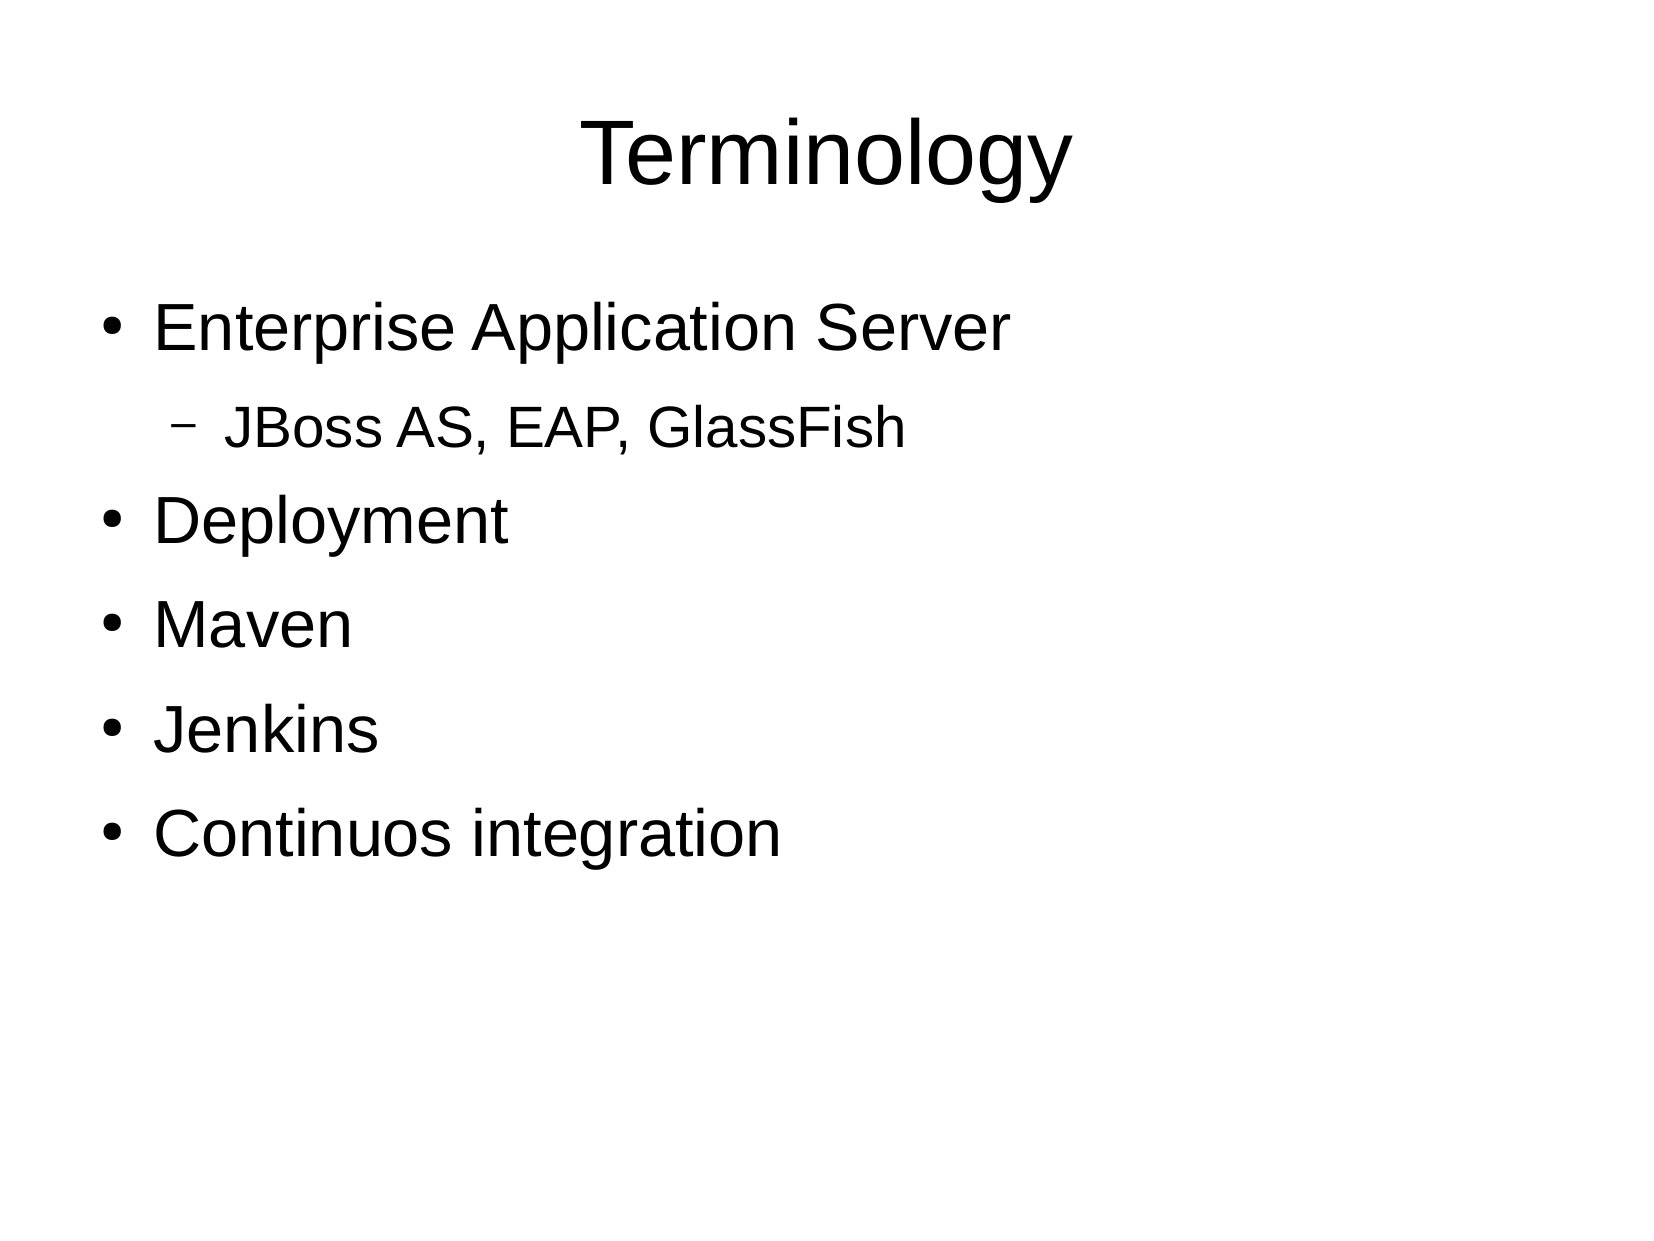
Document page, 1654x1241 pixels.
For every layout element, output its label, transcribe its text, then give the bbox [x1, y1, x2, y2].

title Terminology [82, 49, 1571, 257]
list Enterprise Application Server JBoss AS, EAP, GlassFish Deployment Maven Jenkins Continuos integration [82, 290, 1538, 1010]
